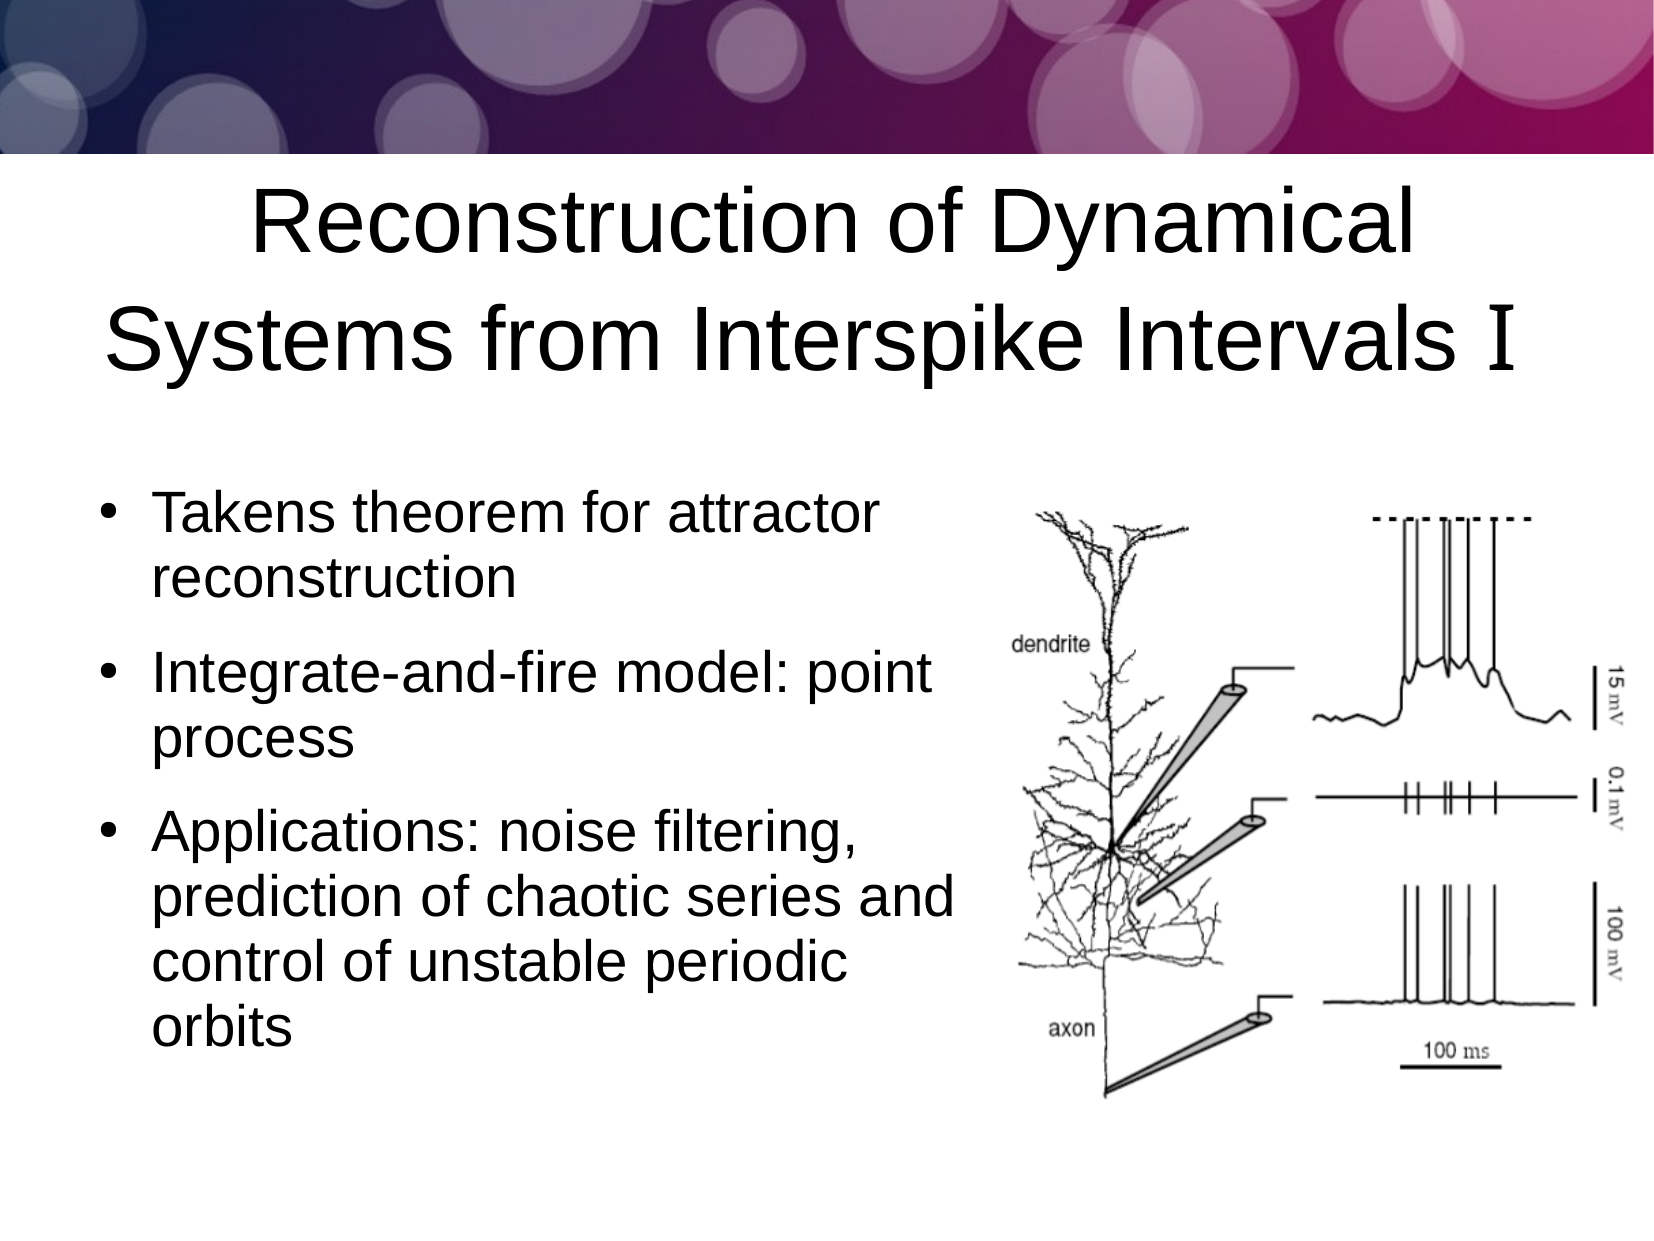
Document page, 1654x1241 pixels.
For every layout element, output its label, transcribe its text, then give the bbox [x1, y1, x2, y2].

picture [1005, 494, 1636, 1104]
picture [0, 0, 1654, 154]
title Reconstruction of Dynamical Systems from Interspike Intervals I [90, 135, 1579, 432]
list Takens theorem for attractor reconstruction Integrate-and-fire model: point process Applications: noise filtering, prediction of chaotic series and control of unstable periodic orbits [80, 480, 976, 1241]
